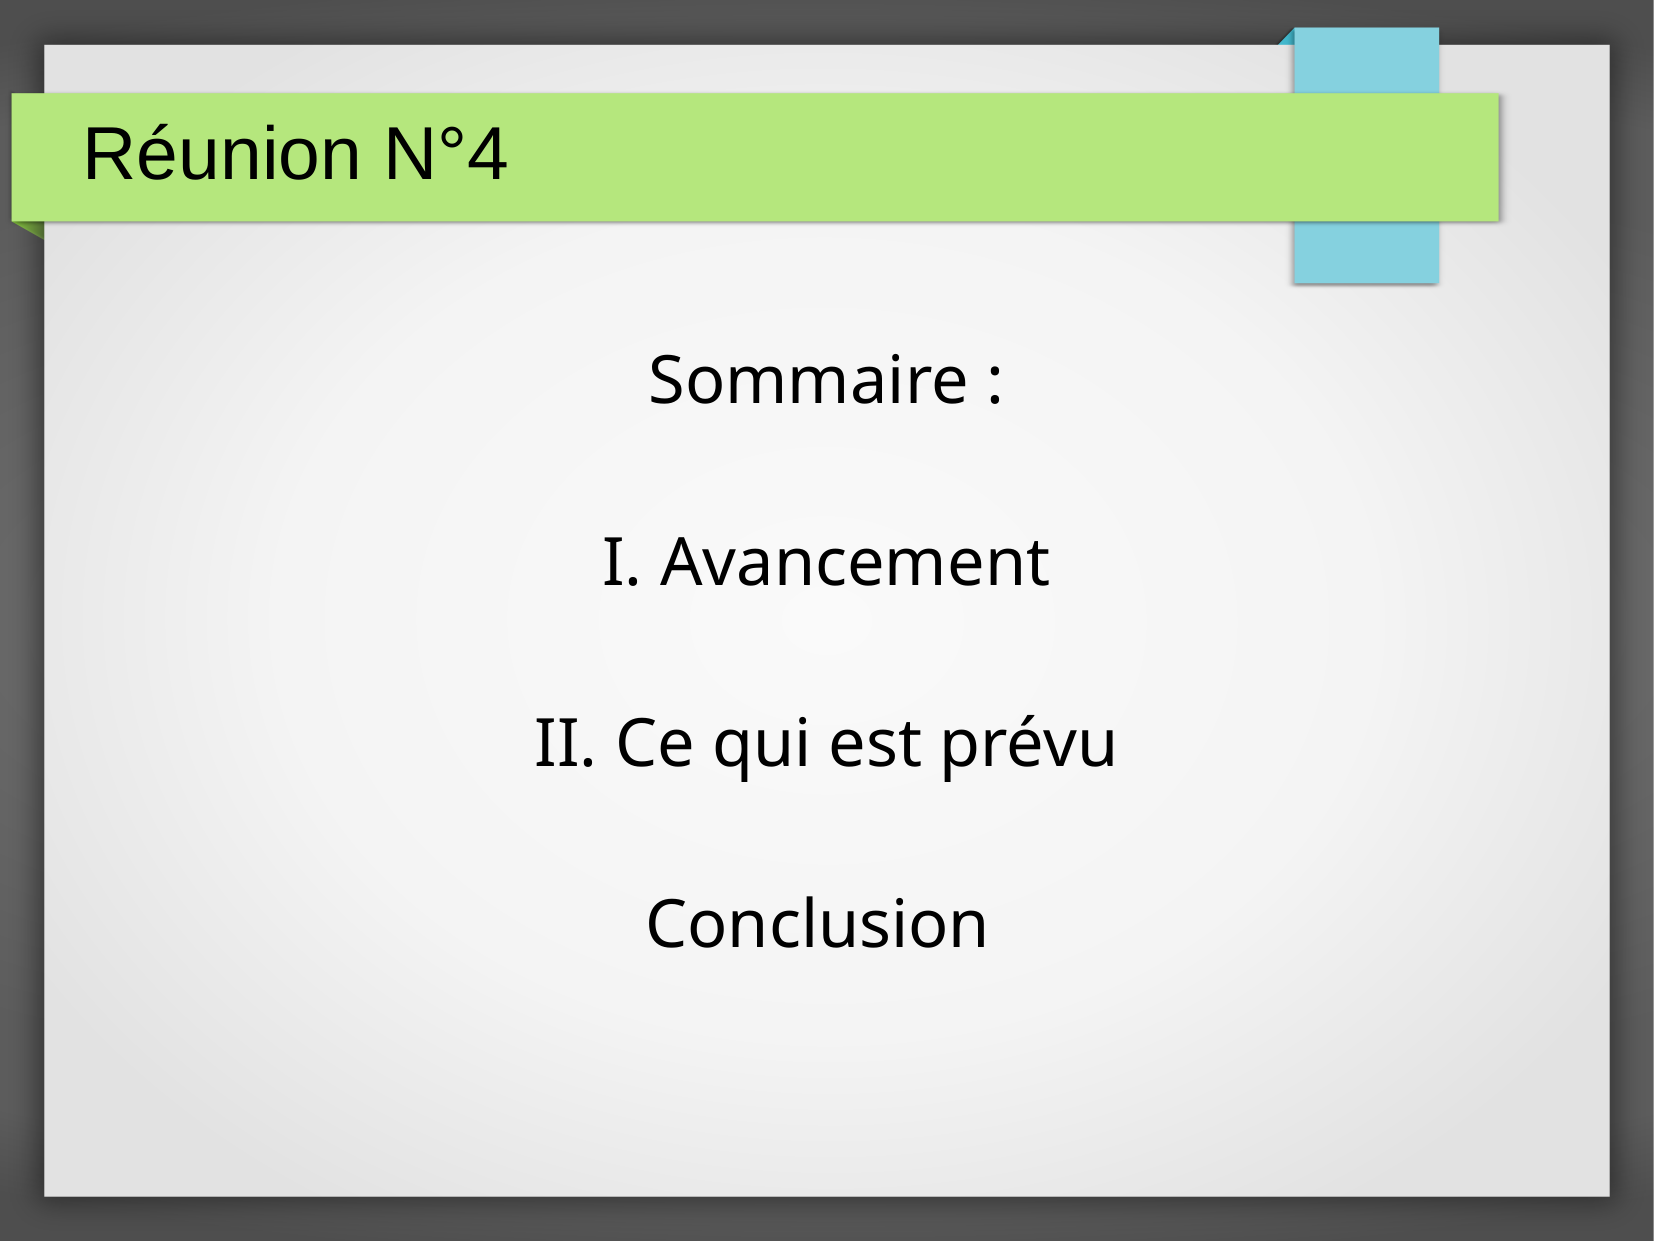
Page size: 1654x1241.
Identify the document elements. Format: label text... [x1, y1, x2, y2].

title Réunion N°4 [82, 94, 1264, 213]
subtitle Sommaire : I. Avancement II. Ce qui est prévu Conclusion [82, 290, 1571, 1010]
picture [0, 0, 1654, 1241]
